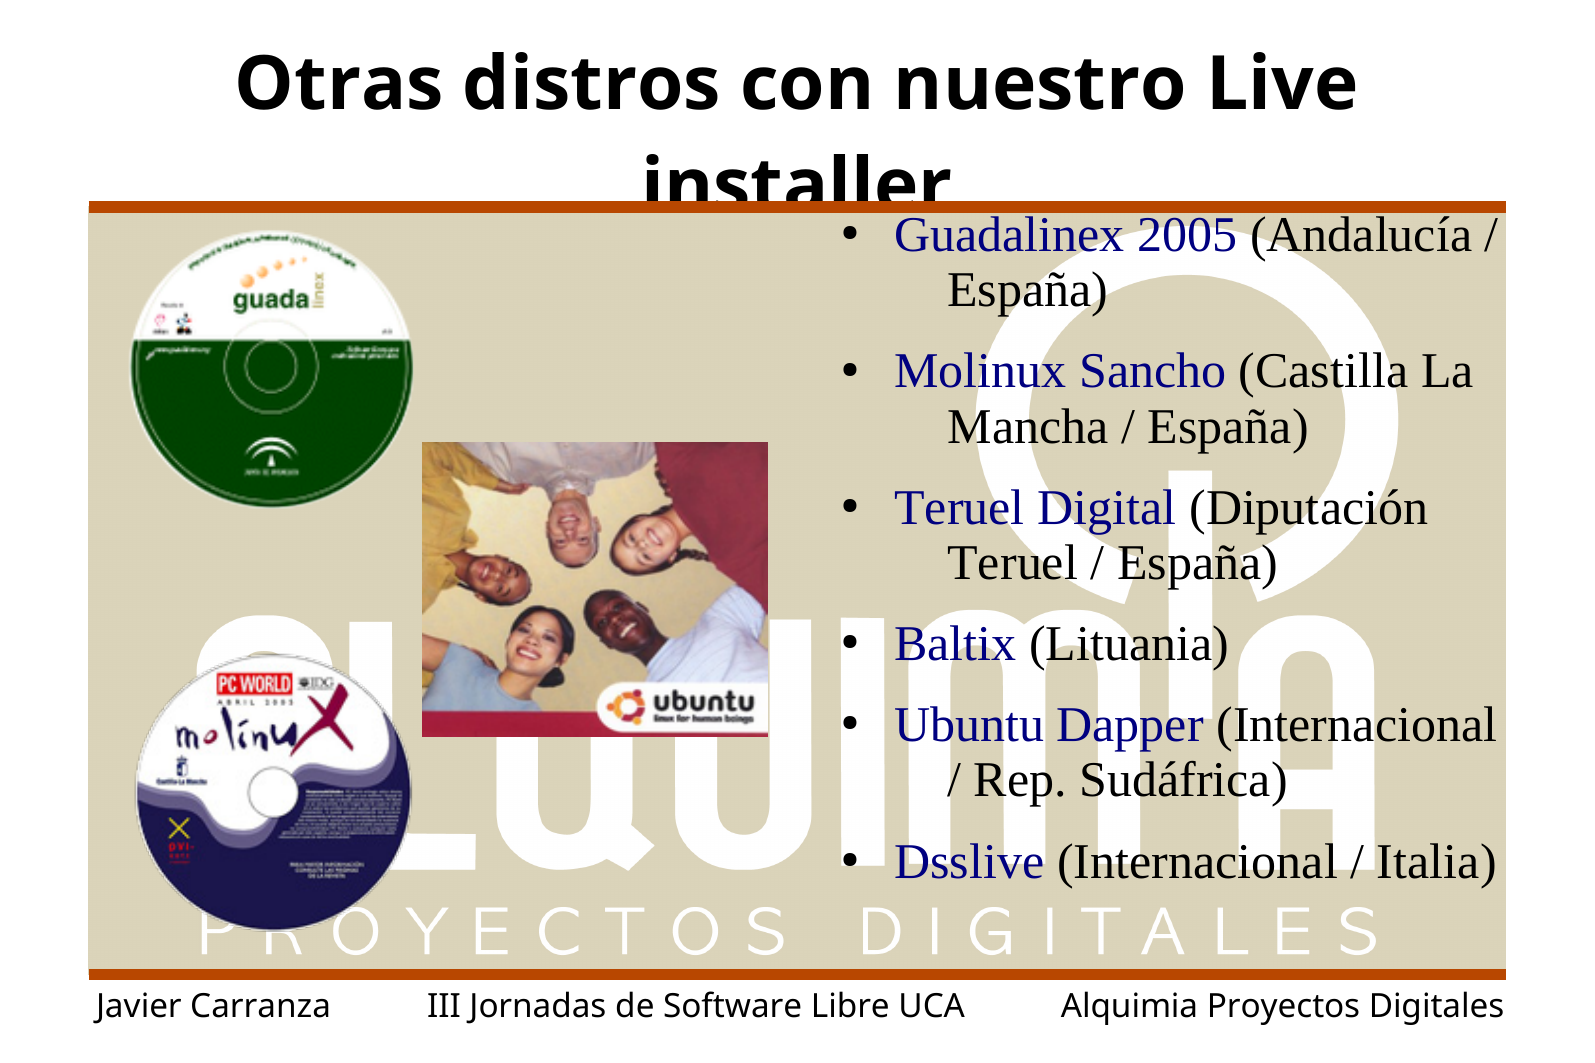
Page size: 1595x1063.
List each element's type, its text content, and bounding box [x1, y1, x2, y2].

title Otras distros con nuestro Live installer [464, 213, 805, 220]
list Guadalinex 2005 (Andalucía / España) Molinux Sancho (Castilla La Mancha / España) Teruel Digital (Diputación Teruel / España) Baltix (Lituania) Ubuntu Dapper (Internacional / Rep. Sudáfrica) Dsslive (Internacional / Italia) [805, 213, 1506, 941]
title Otras distros con nuestro Live installer [79, 42, 1515, 220]
picture [88, 208, 1506, 969]
text_box Javier Carranza III Jornadas de Software Libre UCA Alquimia Proyectos Digitales [85, 974, 1510, 1048]
